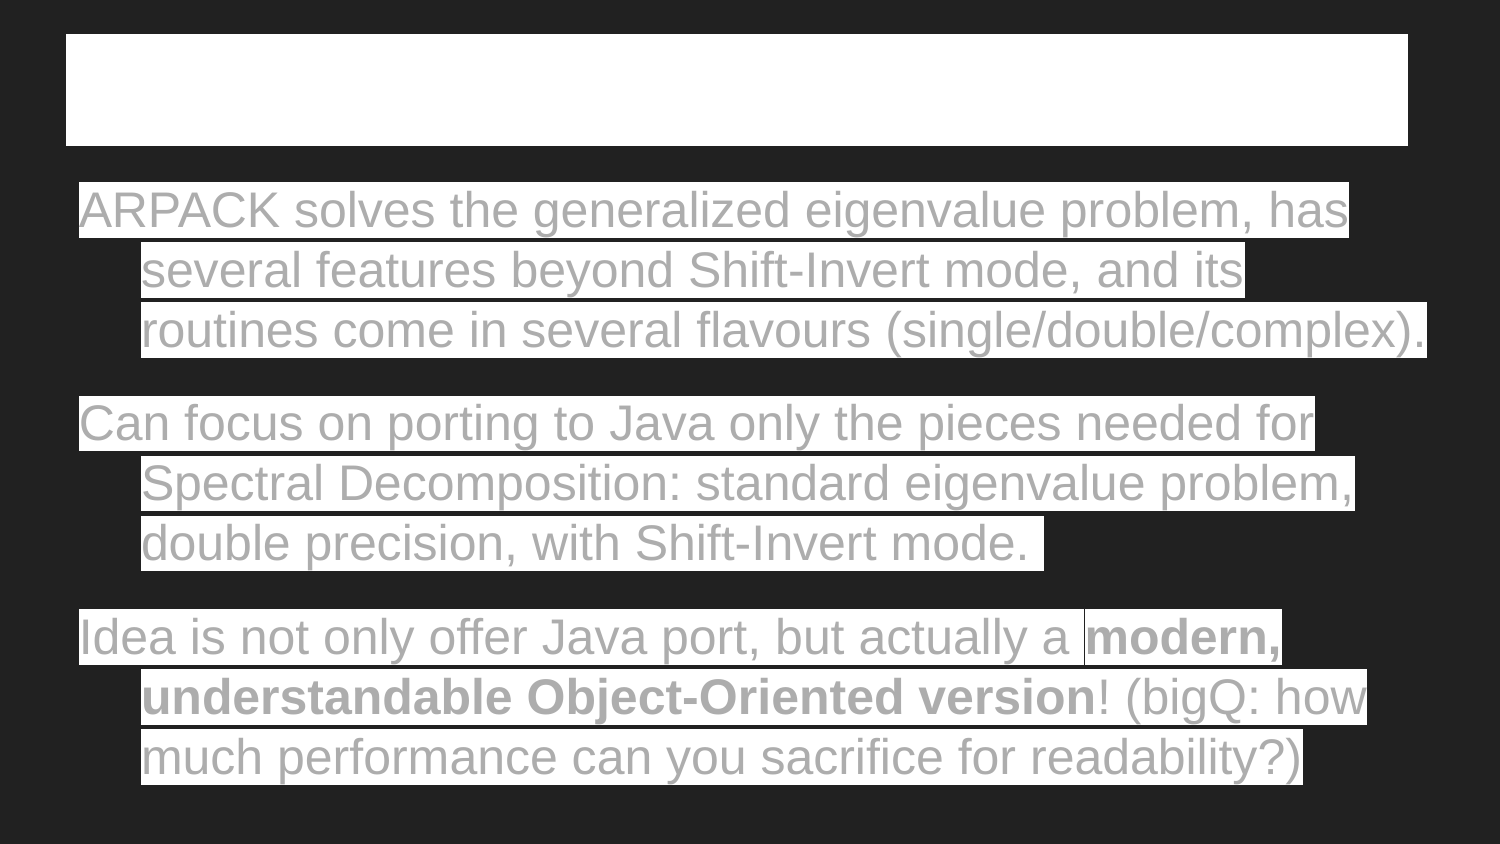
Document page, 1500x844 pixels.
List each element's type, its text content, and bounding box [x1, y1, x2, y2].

title Scope: modern OO ARPACK ! [51, 10, 1449, 162]
list ARPACK solves the generalized eigenvalue problem, has several features beyond Shift-Invert mode, and its routines come in several flavours (single/double/complex). Can focus on porting to Java only the pieces needed for Spectral Decomposition: standard eigenvalue problem, double precision, with Shift-Invert mode. Idea is not only offer Java port, but actually a modern, understandable Object-Oriented version! (bigQ: how much performance can you sacrifice for readability?) [51, 162, 1449, 723]
